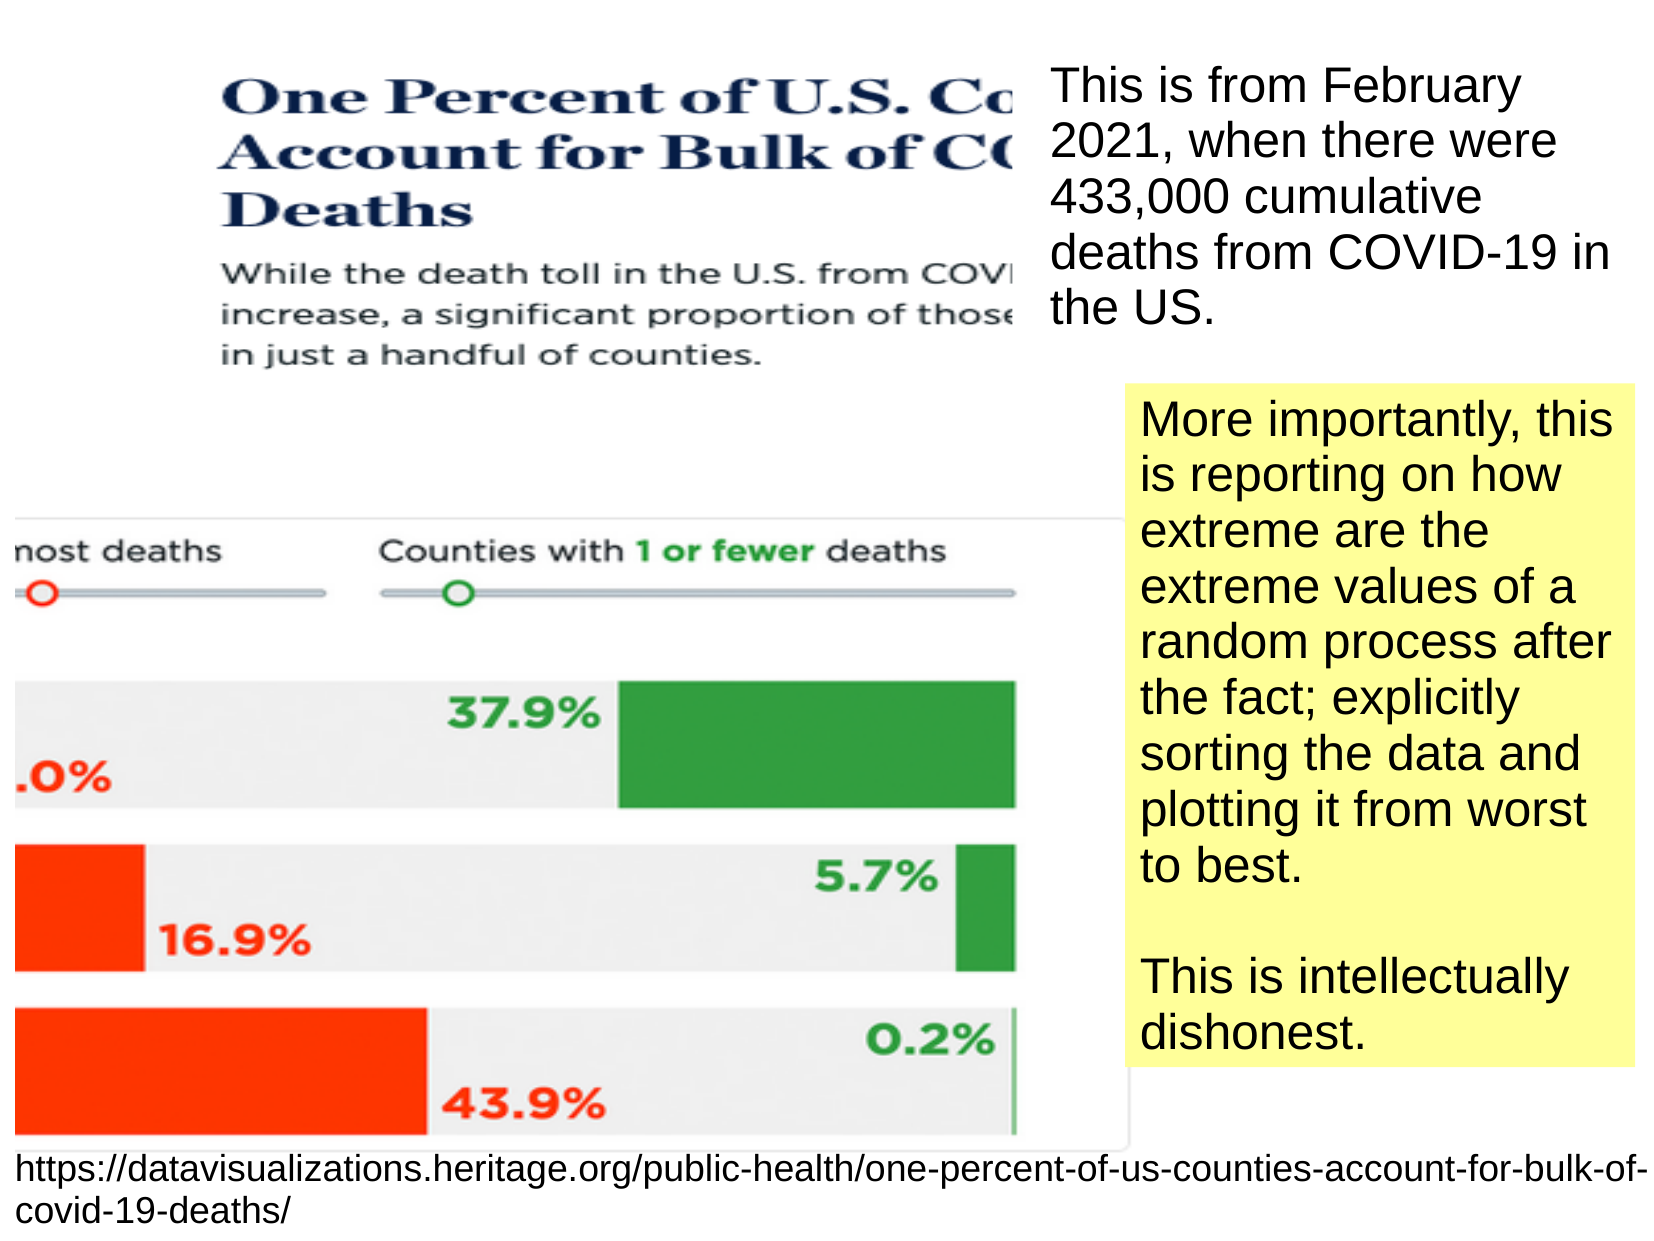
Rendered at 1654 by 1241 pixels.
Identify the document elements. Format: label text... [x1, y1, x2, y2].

text_box https://datavisualizations.heritage.org/public-health/one-percent-of-us-counties-account-for-bulk-of-covid-19-deaths/ [0, 1140, 1654, 1239]
picture [15, 0, 1306, 1140]
text_box This is from February 2021, when there were 433,000 cumulative deaths from COVID-19 in the US. [1035, 49, 1654, 344]
text_box More importantly, this is reporting on how extreme are the extreme values of a random process after the fact; explicitly sorting the data and plotting it from worst to best. This is intellectually dishonest. [1125, 383, 1636, 1068]
